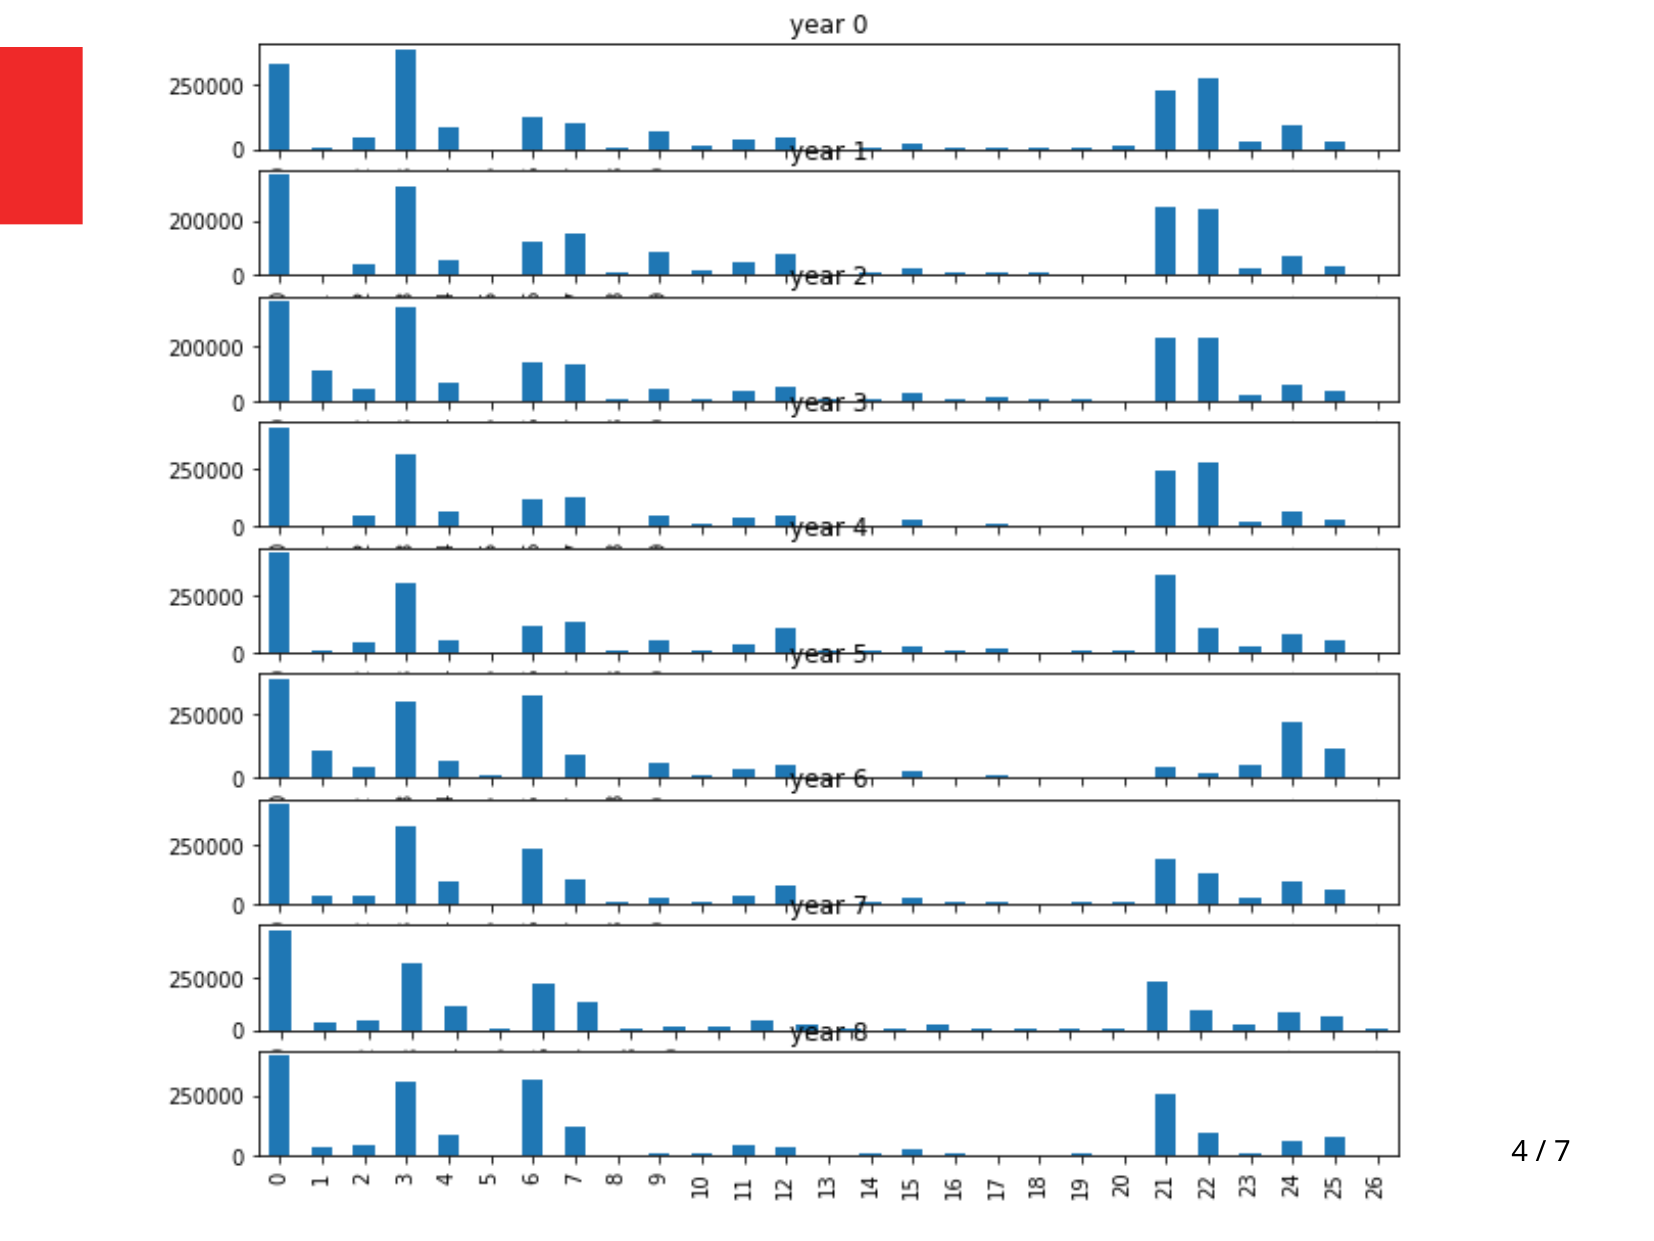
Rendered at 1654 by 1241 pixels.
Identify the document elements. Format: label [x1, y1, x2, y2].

picture [153, 0, 1413, 1211]
